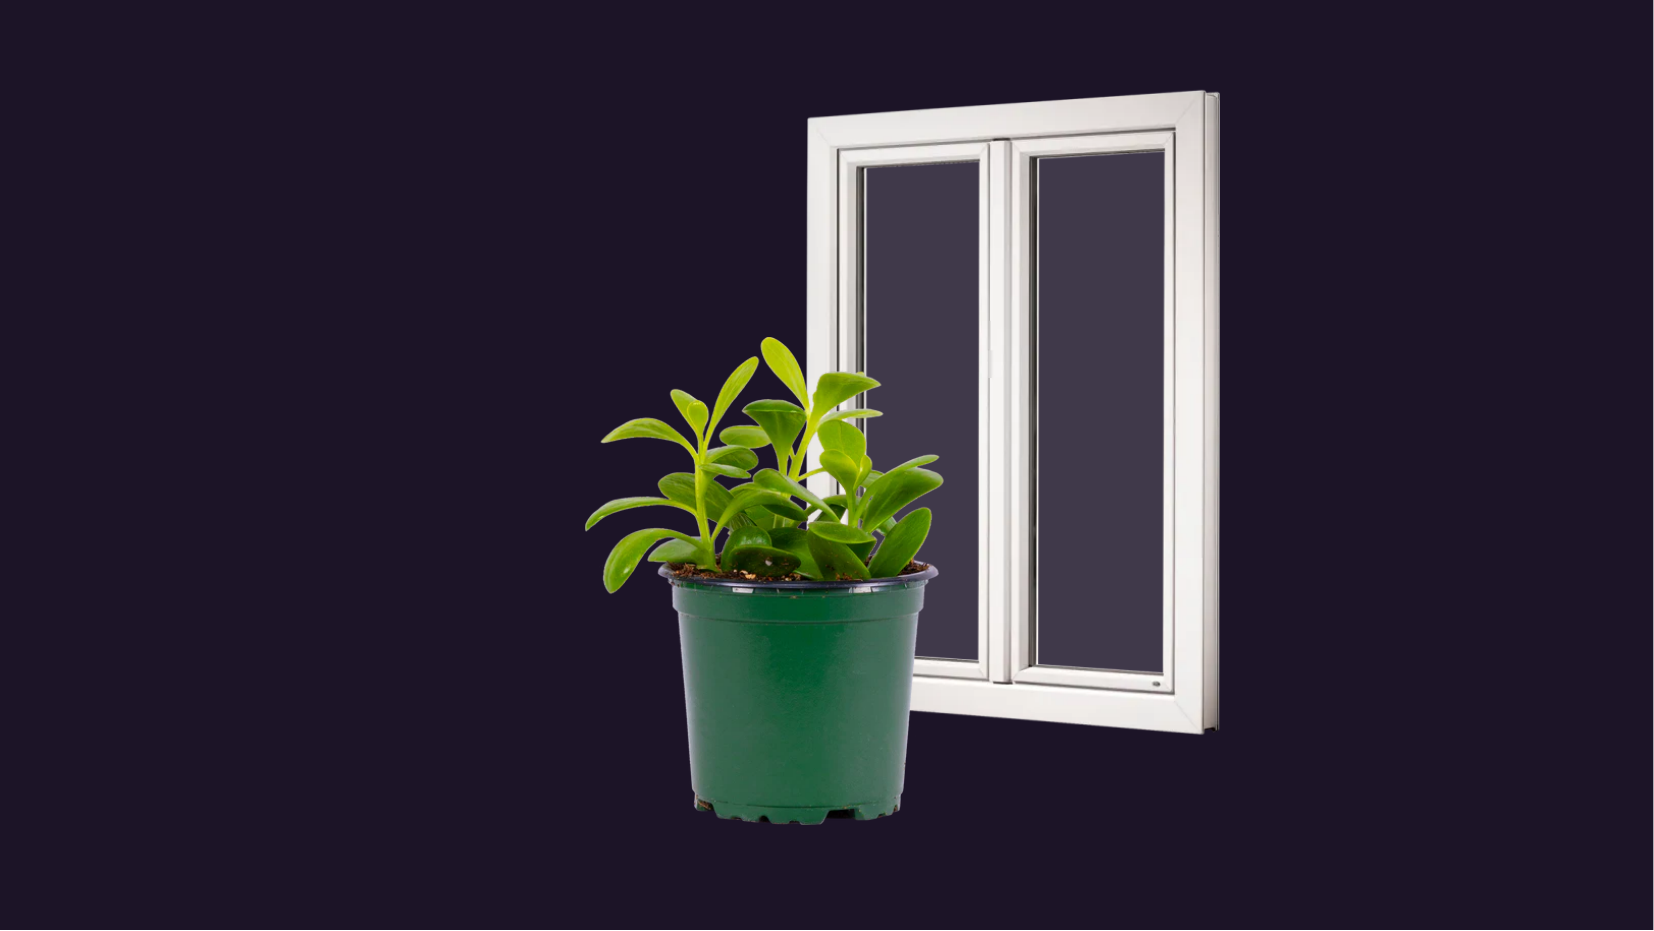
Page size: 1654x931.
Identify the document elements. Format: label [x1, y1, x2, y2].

picture [585, 51, 1313, 826]
